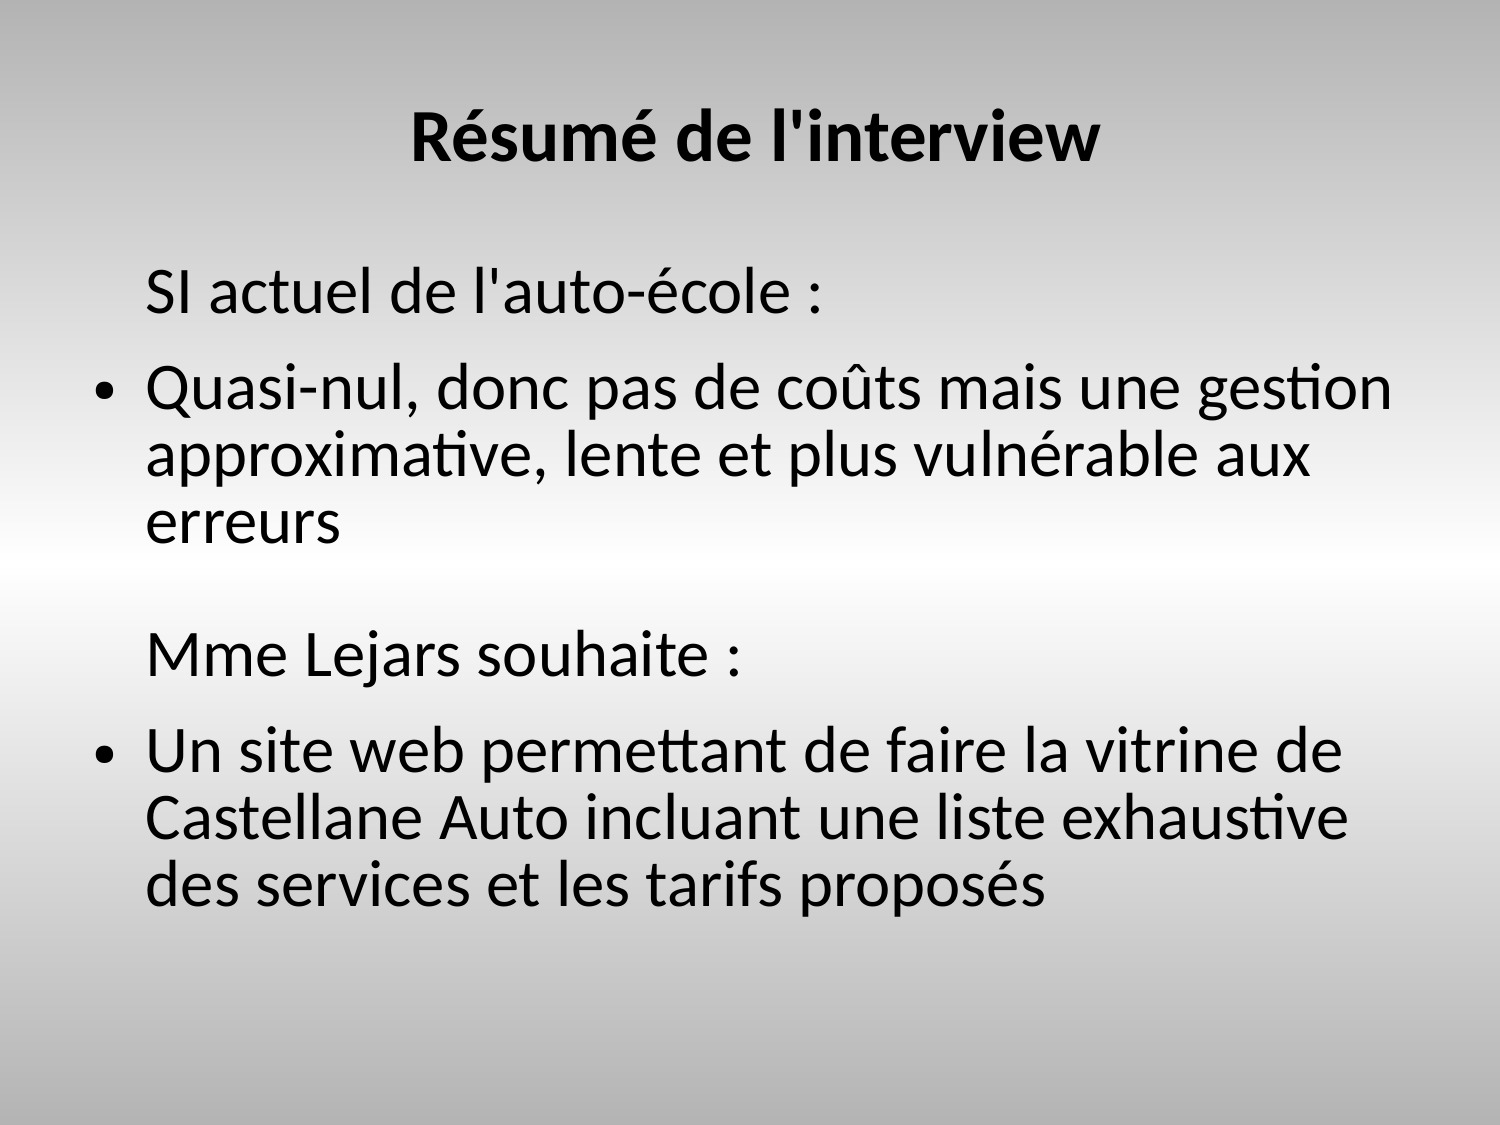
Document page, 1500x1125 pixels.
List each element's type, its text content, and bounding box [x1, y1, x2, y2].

title Résumé de l'interview [118, 22, 1394, 263]
list SI actuel de l'auto-école : Quasi-nul, donc pas de coûts mais une gestion approximative, lente et plus vulnérable aux erreurs Mme Lejars souhaite : Un site web permettant de faire la vitrine de Castellane Auto incluant une liste exhaustive des services et les tarifs proposés [75, 263, 1425, 1056]
